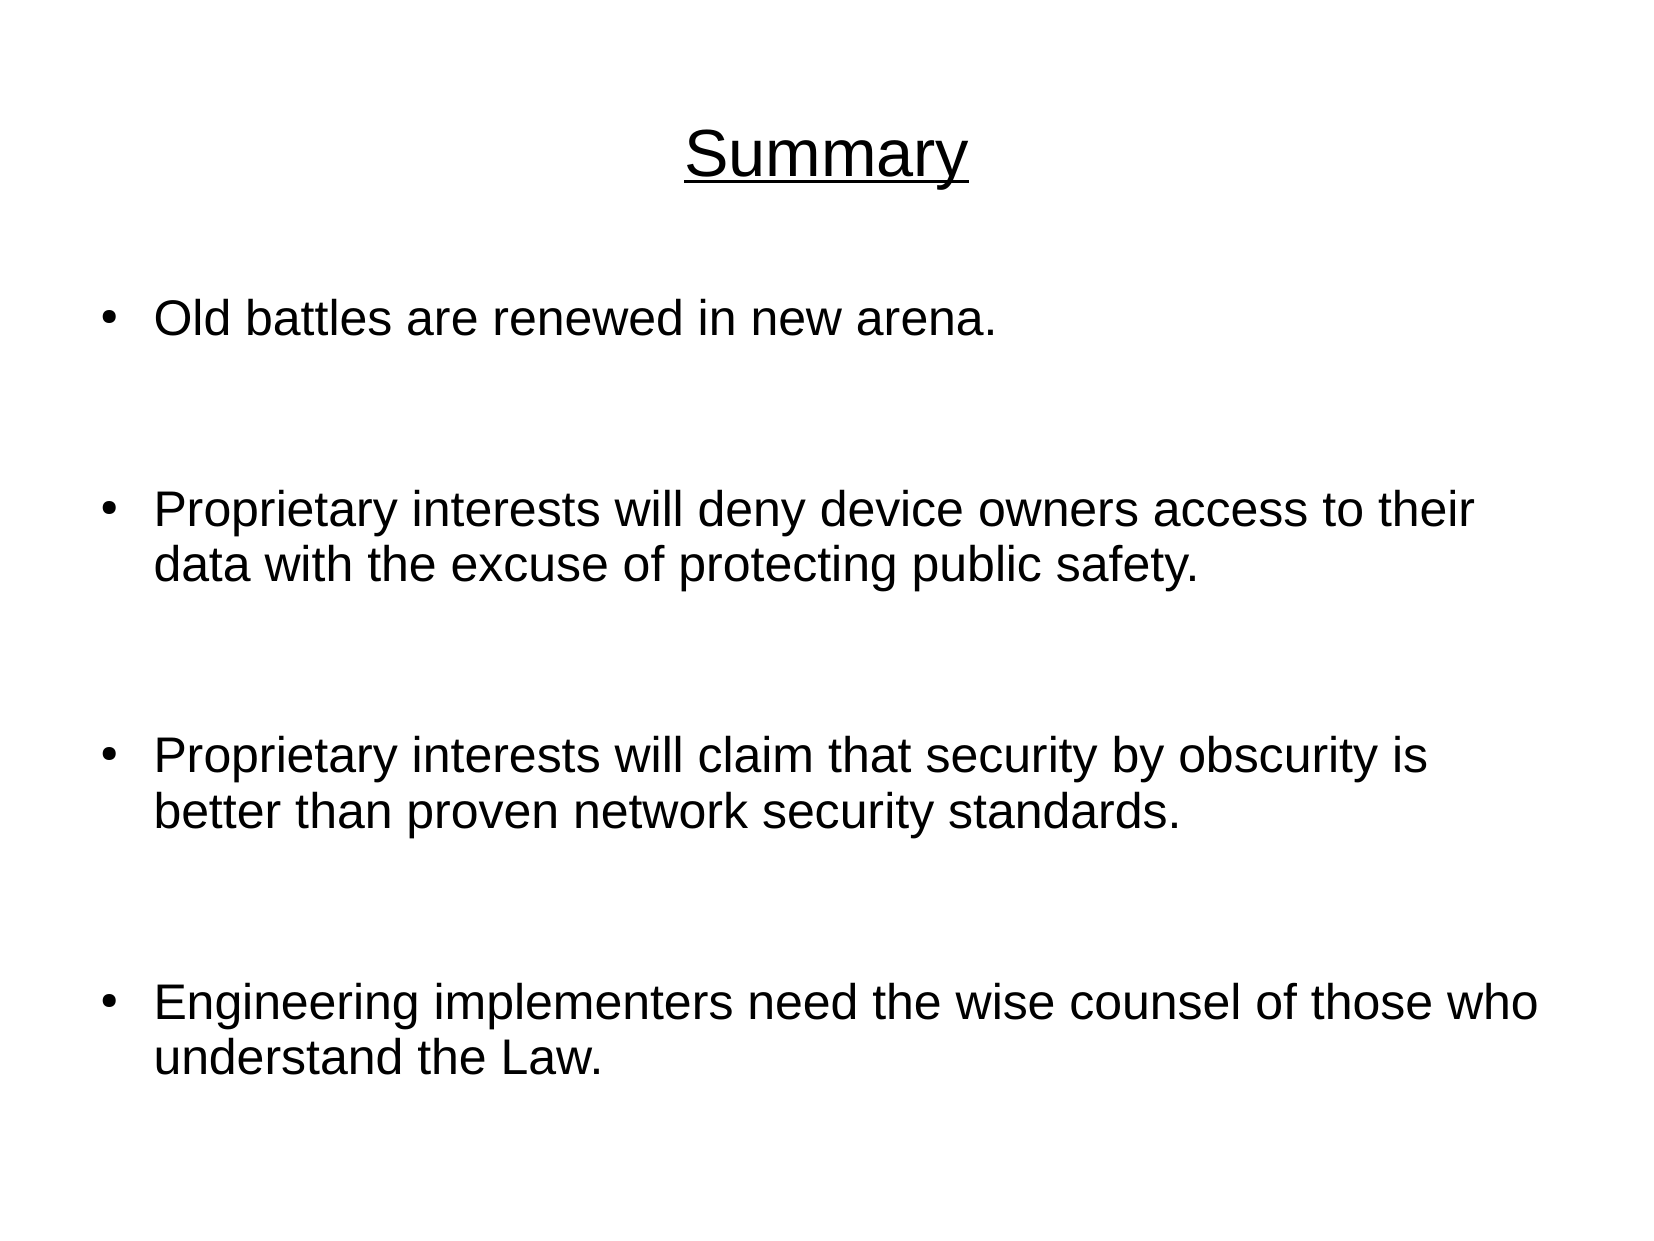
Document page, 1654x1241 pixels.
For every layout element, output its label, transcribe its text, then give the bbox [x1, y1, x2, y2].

title Summary [82, 49, 1571, 257]
list Old battles are renewed in new arena. Proprietary interests will deny device owners access to their data with the excuse of protecting public safety. Proprietary interests will claim that security by obscurity is better than proven network security standards. Engineering implementers need the wise counsel of those who understand the Law. [82, 290, 1571, 1109]
